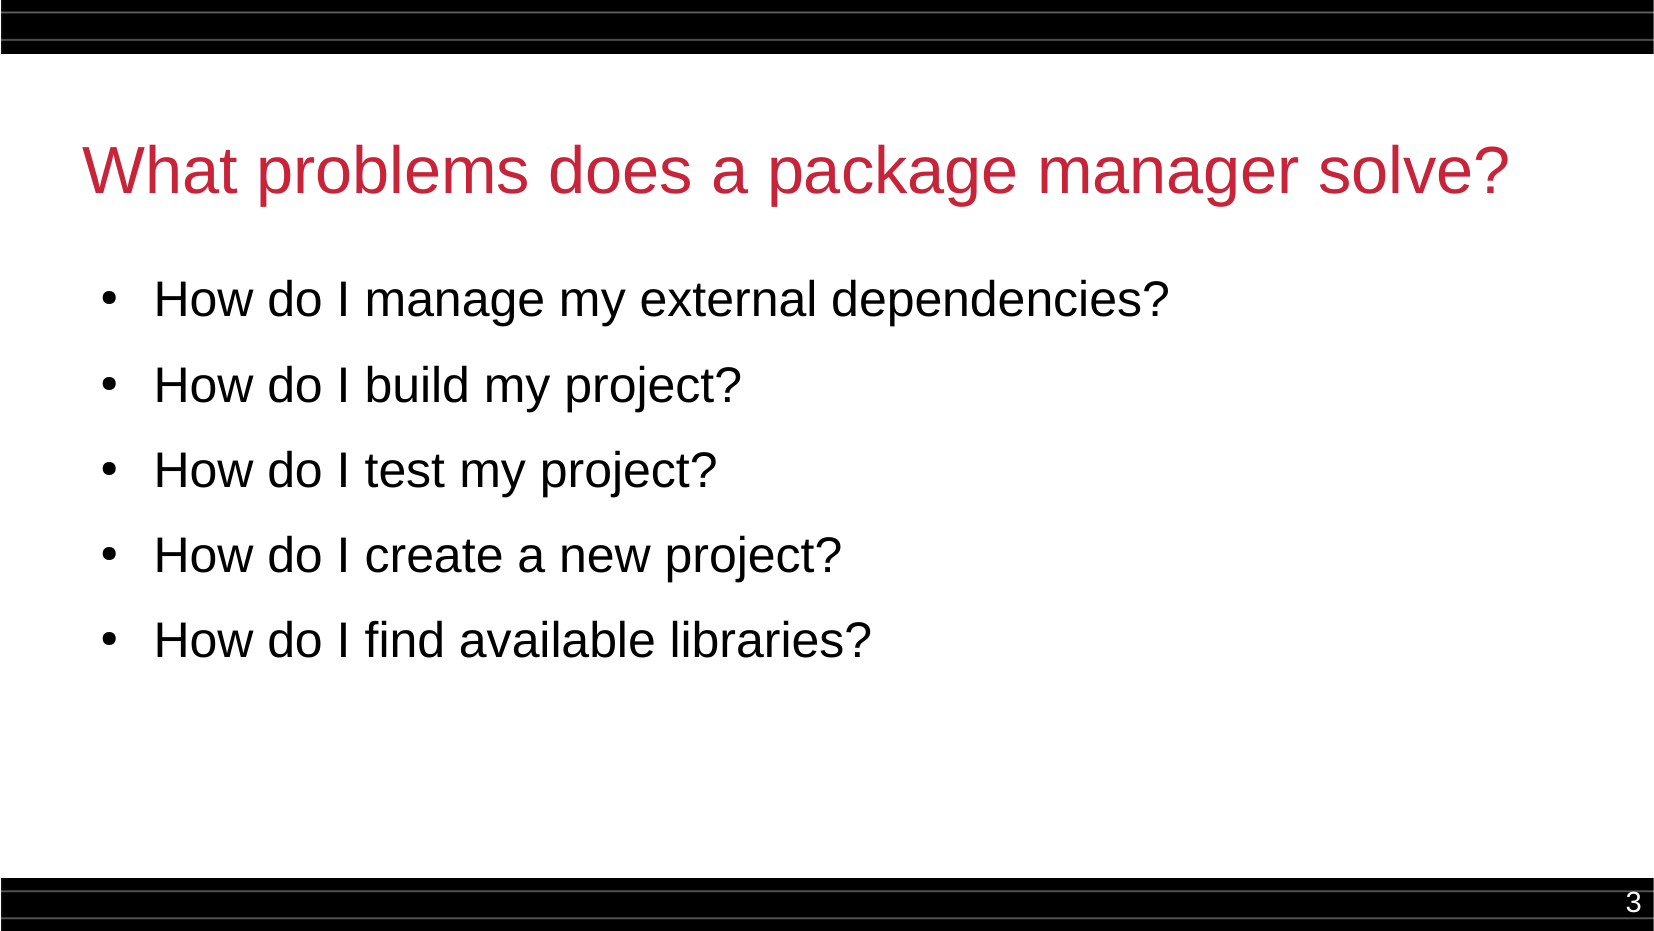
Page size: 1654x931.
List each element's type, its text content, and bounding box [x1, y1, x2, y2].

picture [1, 878, 1654, 931]
list How do I manage my external dependencies? How do I build my project? How do I test my project? How do I create a new project? How do I find available libraries? [82, 271, 1571, 758]
title What problems does a package manager solve? [82, 78, 1571, 263]
picture [1, 0, 1654, 54]
